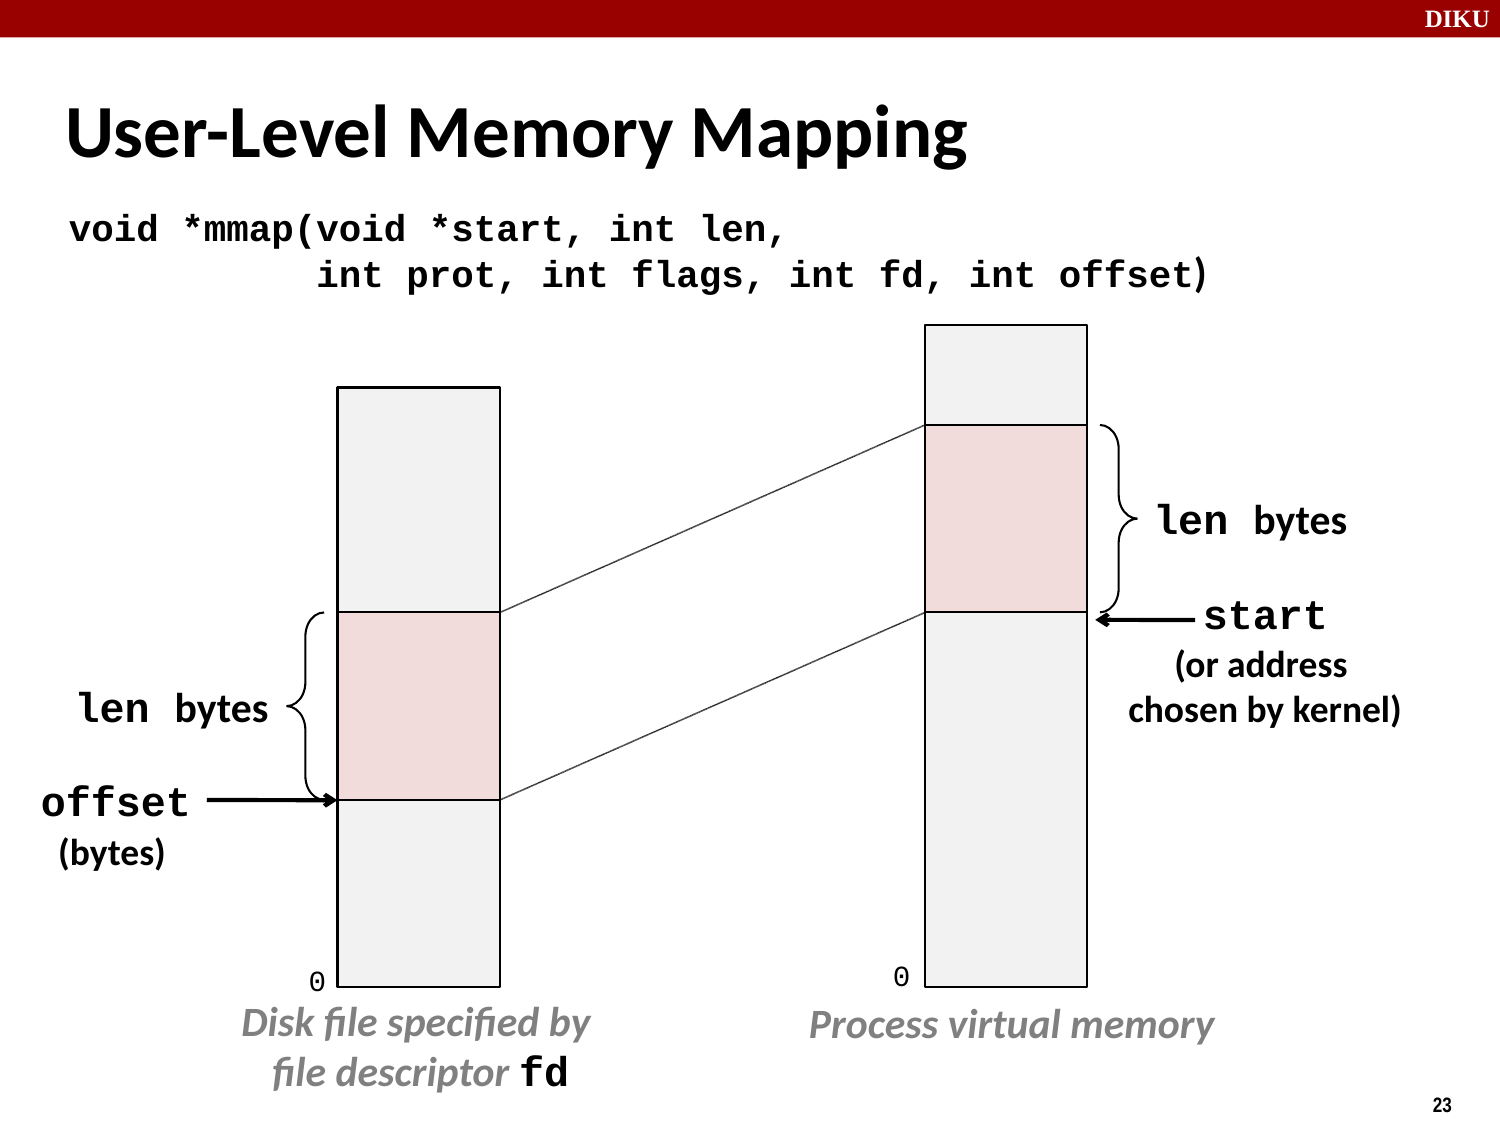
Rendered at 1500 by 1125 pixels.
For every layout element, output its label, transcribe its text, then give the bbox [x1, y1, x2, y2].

text_box start [1188, 580, 1343, 632]
text_box len bytes [1138, 486, 1363, 551]
text_box offset [25, 767, 206, 832]
text_box (bytes) [43, 820, 182, 881]
text_box Process virtual memory [794, 989, 1230, 1055]
text_box User-Level Memory Mapping [50, 80, 1241, 175]
text_box void *mmap(void *start, int len, int prot, int flags, int fd, int offset) [54, 200, 1417, 338]
text_box [924, 324, 1088, 988]
text_box 0 [878, 950, 926, 1000]
text_box Disk file specified by file descriptor fd [226, 987, 615, 1103]
text_box [337, 387, 500, 987]
text_box len bytes [59, 673, 284, 738]
text_box (or address chosen by kernel) [1113, 632, 1418, 738]
text_box 0 [293, 954, 342, 1005]
